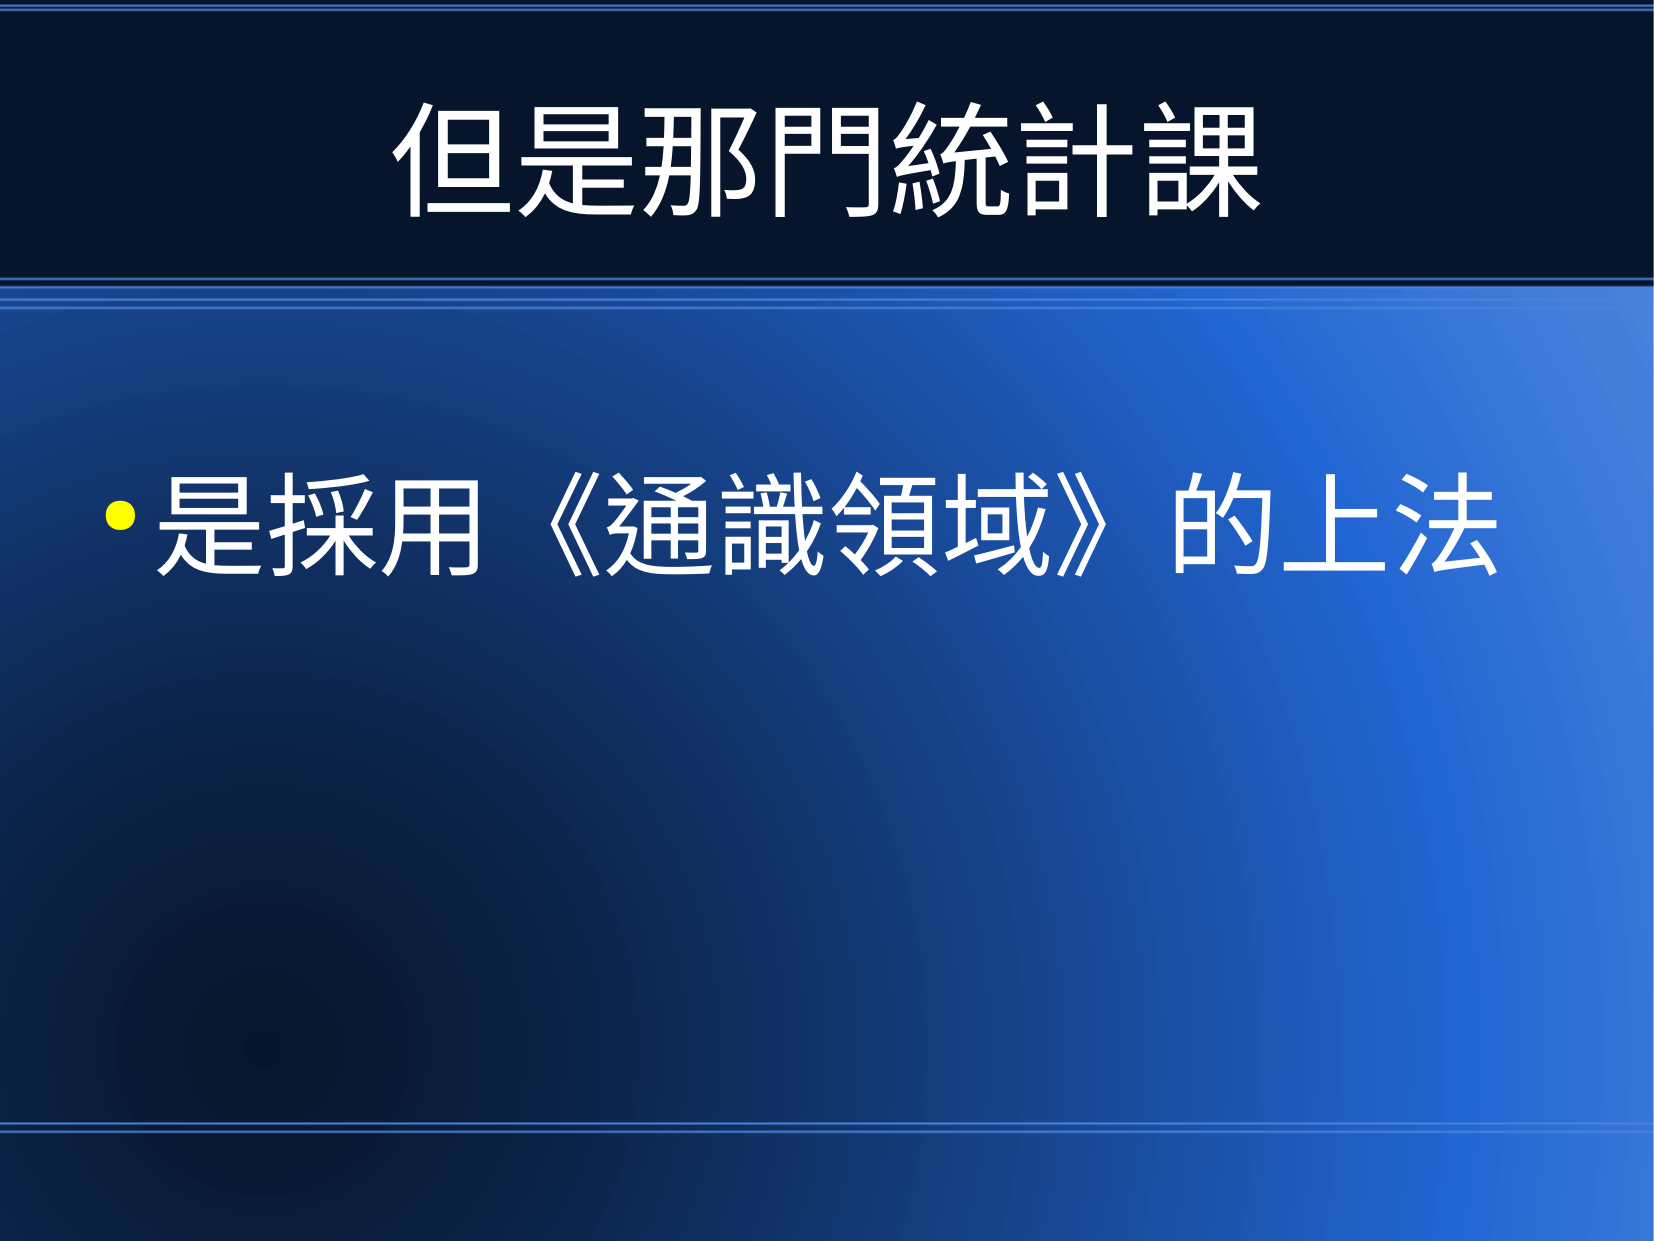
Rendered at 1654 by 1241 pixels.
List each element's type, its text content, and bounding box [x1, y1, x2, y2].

picture [0, 0, 1654, 1241]
title 但是那門統計課 [82, 49, 1571, 257]
list 是採用《通識領域》的上法 [82, 355, 1571, 1241]
